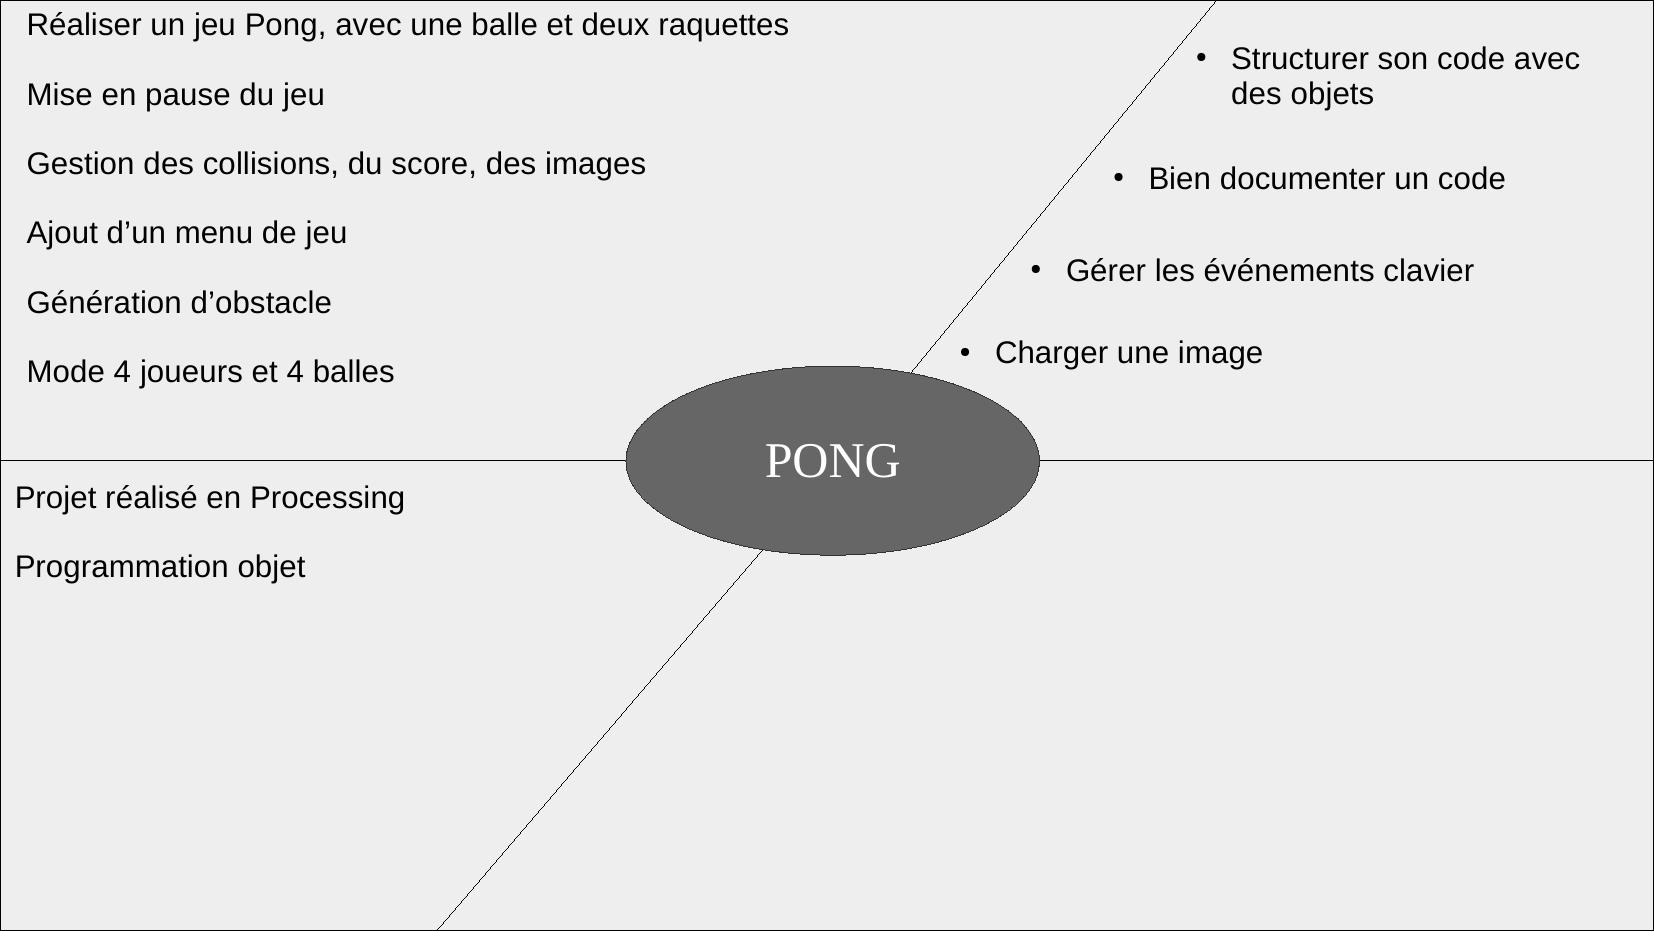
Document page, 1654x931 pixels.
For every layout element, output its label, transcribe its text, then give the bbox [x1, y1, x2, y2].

text_box Charger une image [944, 328, 1335, 378]
text_box Gérer les événements clavier [1015, 245, 1512, 296]
text_box Projet réalisé en Processing Programmation objet [0, 472, 461, 661]
text_box Bien documenter un code [1098, 153, 1536, 204]
text_box Structurer son code avec des objets [1181, 33, 1630, 119]
text_box Réaliser un jeu Pong, avec une balle et deux raquettes Mise en pause du jeu Gestion des collisions, du score, des images Ajout d’un menu de jeu Génération d’obstacle Mode 4 joueurs et 4 balles [11, 0, 863, 397]
